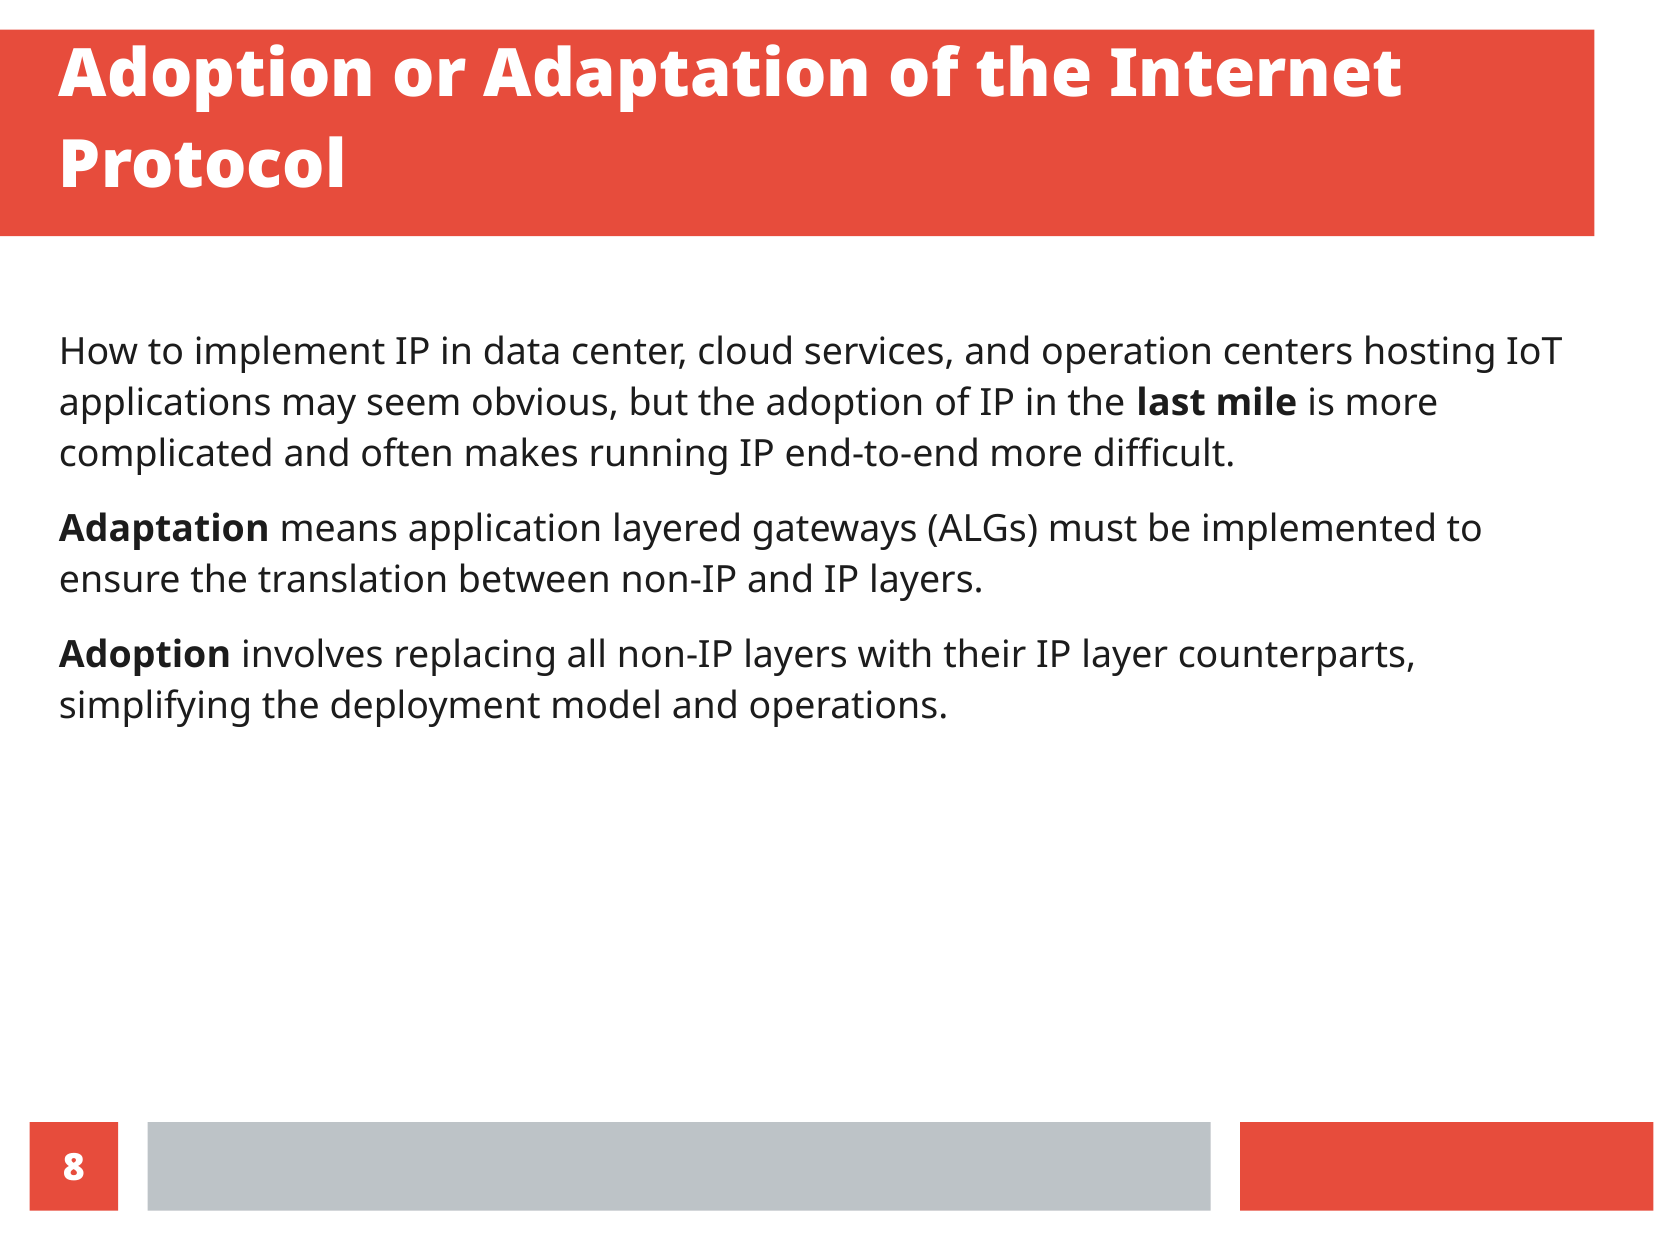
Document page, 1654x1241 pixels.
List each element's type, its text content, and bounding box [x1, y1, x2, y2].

list How to implement IP in data center, cloud services, and operation centers hosting IoT applications may seem obvious, but the adoption of IP in the last mile is more complicated and often makes running IP end-to-end more difficult. Adaptation means application layered gateways (ALGs) must be implemented to ensure the translation between non-IP and IP layers. Adoption involves replacing all non-IP layers with their IP layer counterparts, simplifying the deployment model and operations. [59, 324, 1565, 1093]
title Adoption or Adaptation of the Internet Protocol [59, 59, 1595, 207]
